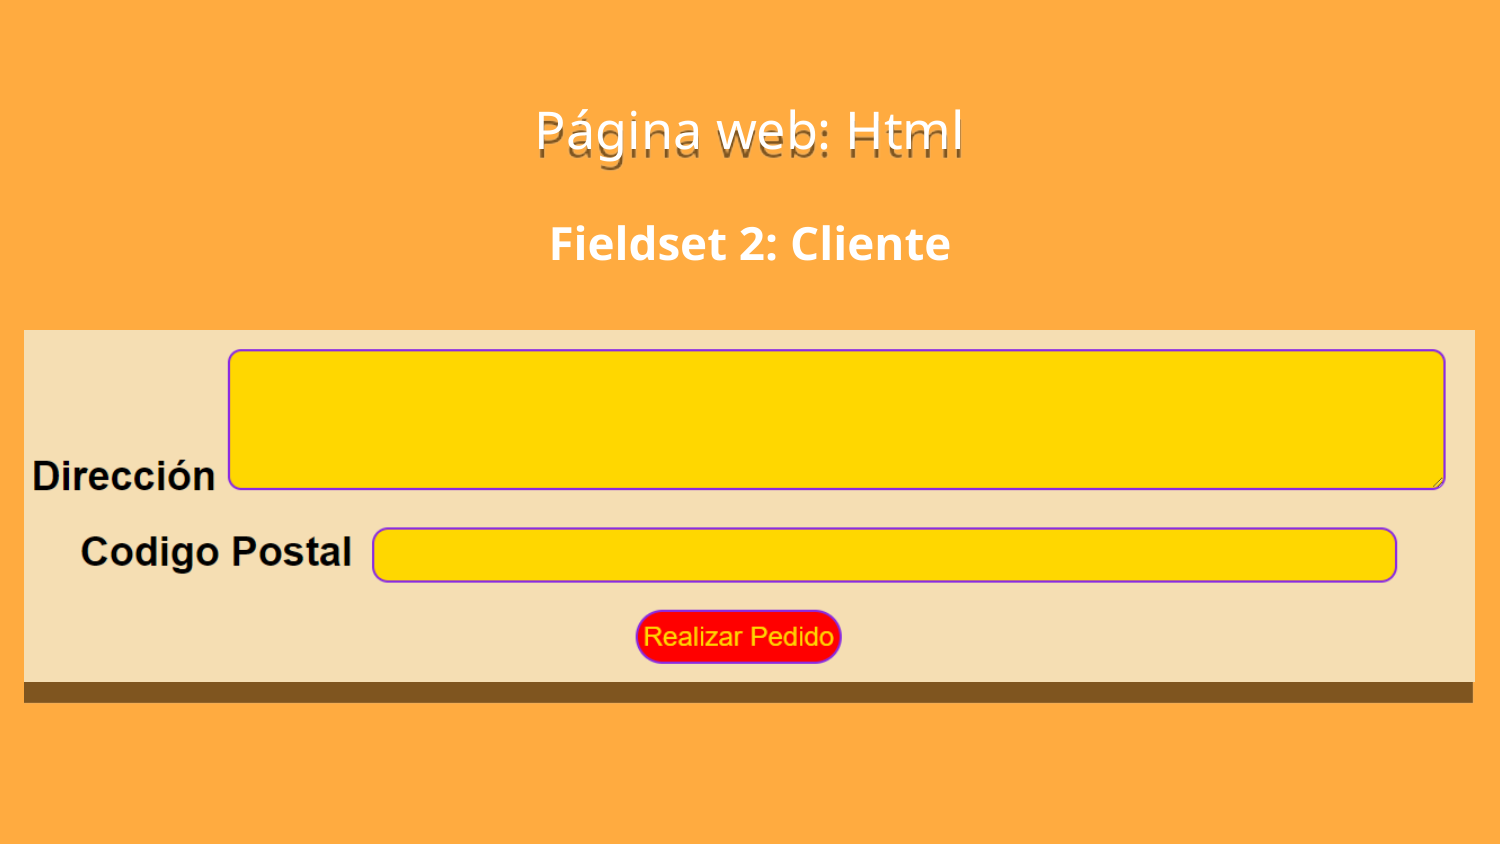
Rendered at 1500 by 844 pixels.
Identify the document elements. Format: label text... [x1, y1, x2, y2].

title Página web: Html [51, 72, 1449, 167]
text_box Fieldset 2: Cliente [399, 199, 1101, 286]
picture [24, 330, 1475, 682]
